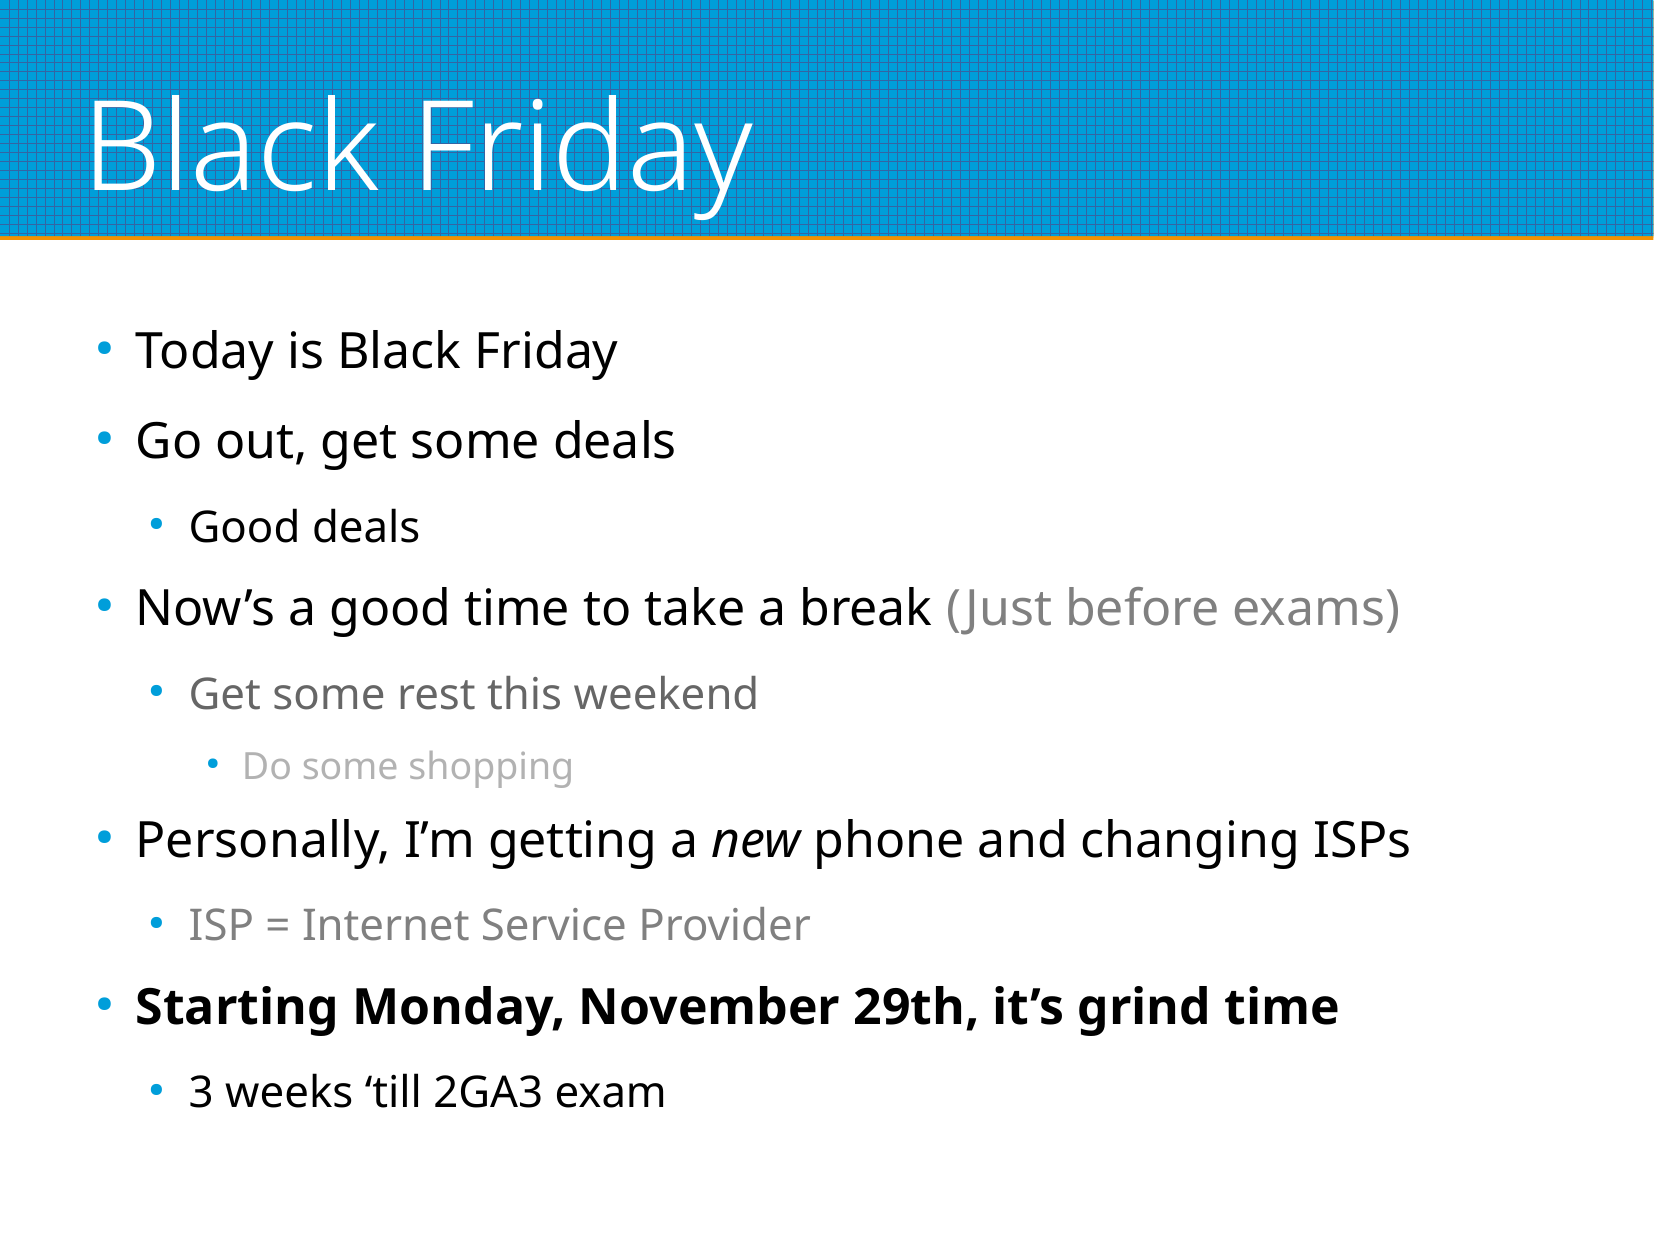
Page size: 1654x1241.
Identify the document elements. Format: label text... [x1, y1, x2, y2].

list Today is Black Friday Go out, get some deals Good deals Now’s a good time to take a break (Just before exams) Get some rest this weekend Do some shopping Personally, I’m getting a new phone and changing ISPs ISP = Internet Service Provider Starting Monday, November 29th, it’s grind time 3 weeks ‘till 2GA3 exam [82, 314, 1563, 1123]
title Black Friday [82, 19, 1571, 227]
